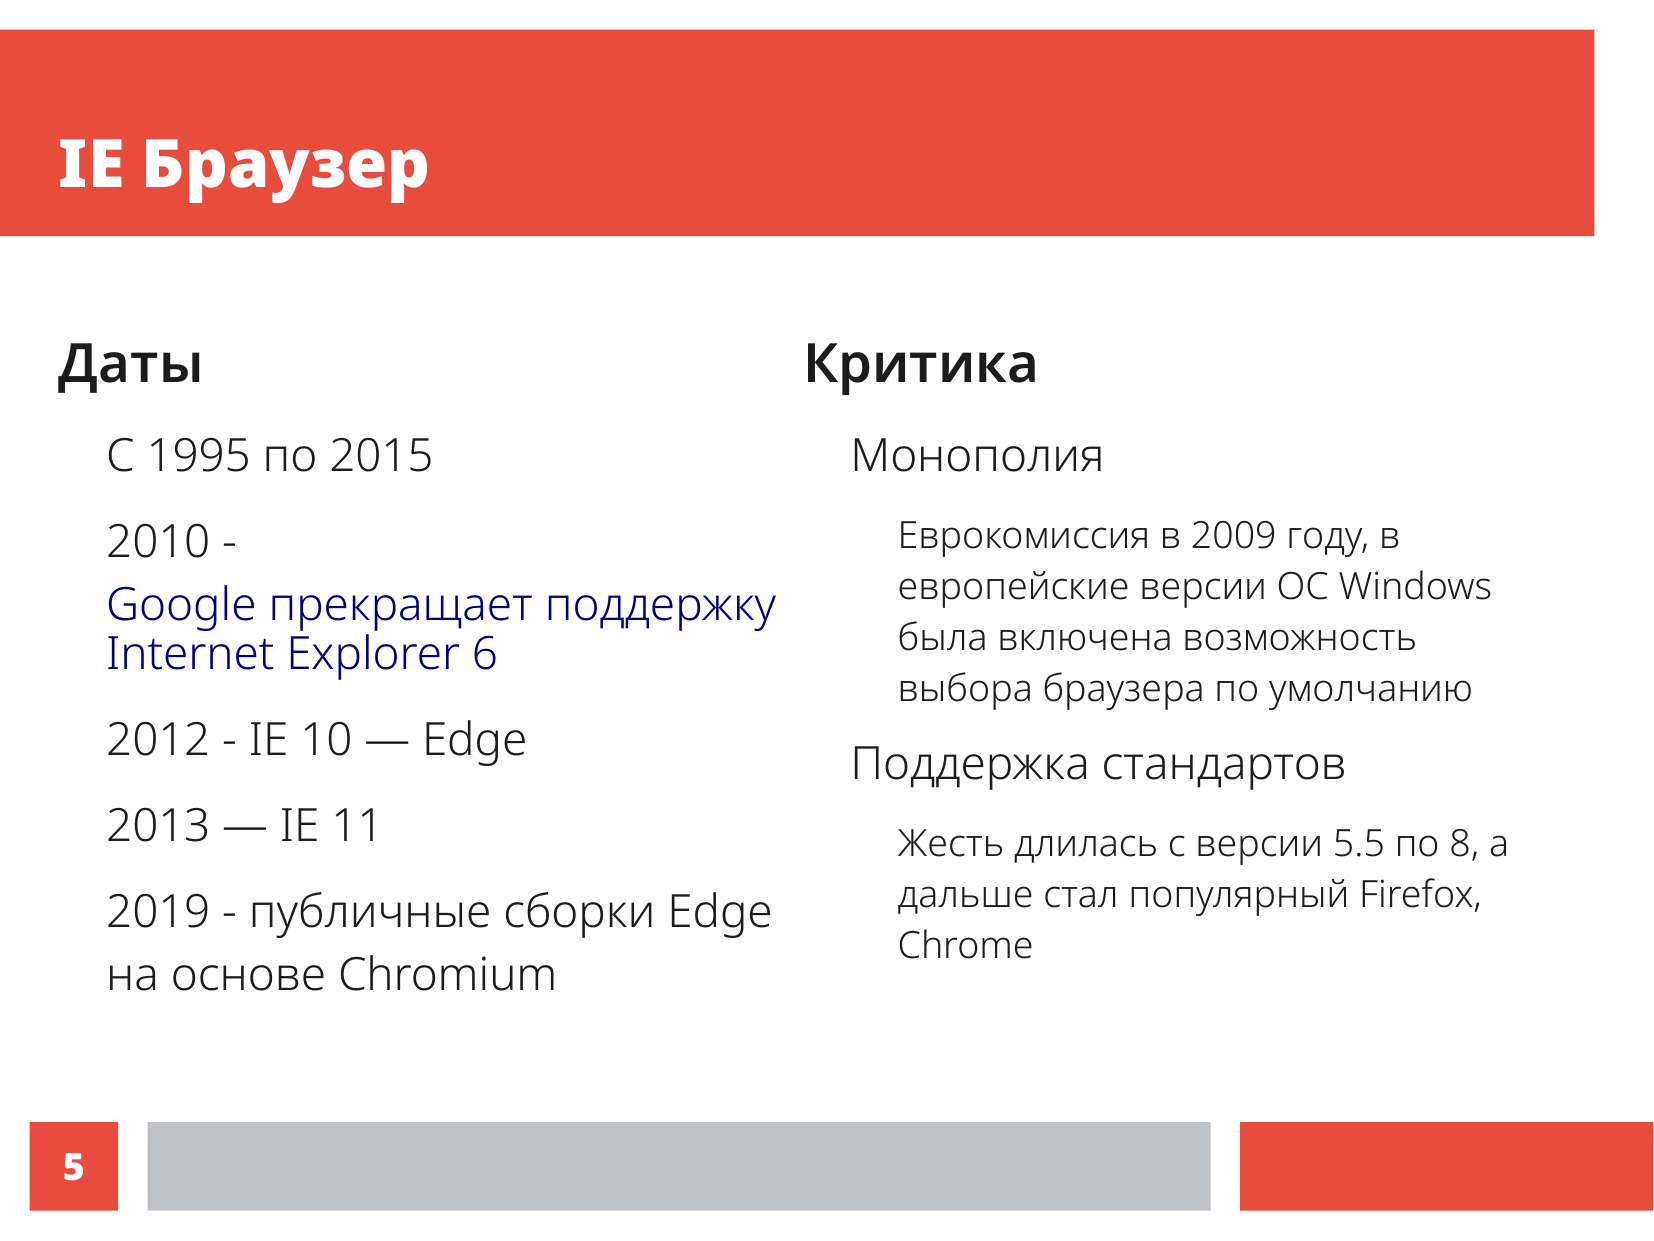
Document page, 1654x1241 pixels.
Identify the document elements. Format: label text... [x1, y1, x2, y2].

title IE Браузер [59, 59, 1595, 207]
list Даты С 1995 по 2015 2010 - Google прекращает поддержку Internet Explorer 6 2012 - IE 10 — Edge 2013 — IE 11 2019 - публичные сборки Edge на основе Chromium [59, 324, 792, 1093]
list Критика Монополия Еврокомиссия в 2009 году, в европейские версии ОС Windows была включена возможность выбора браузера по умолчанию Поддержка стандартов Жесть длилась с версии 5.5 по 8, а дальше стал популярный Firefox, Chrome [803, 324, 1536, 1093]
